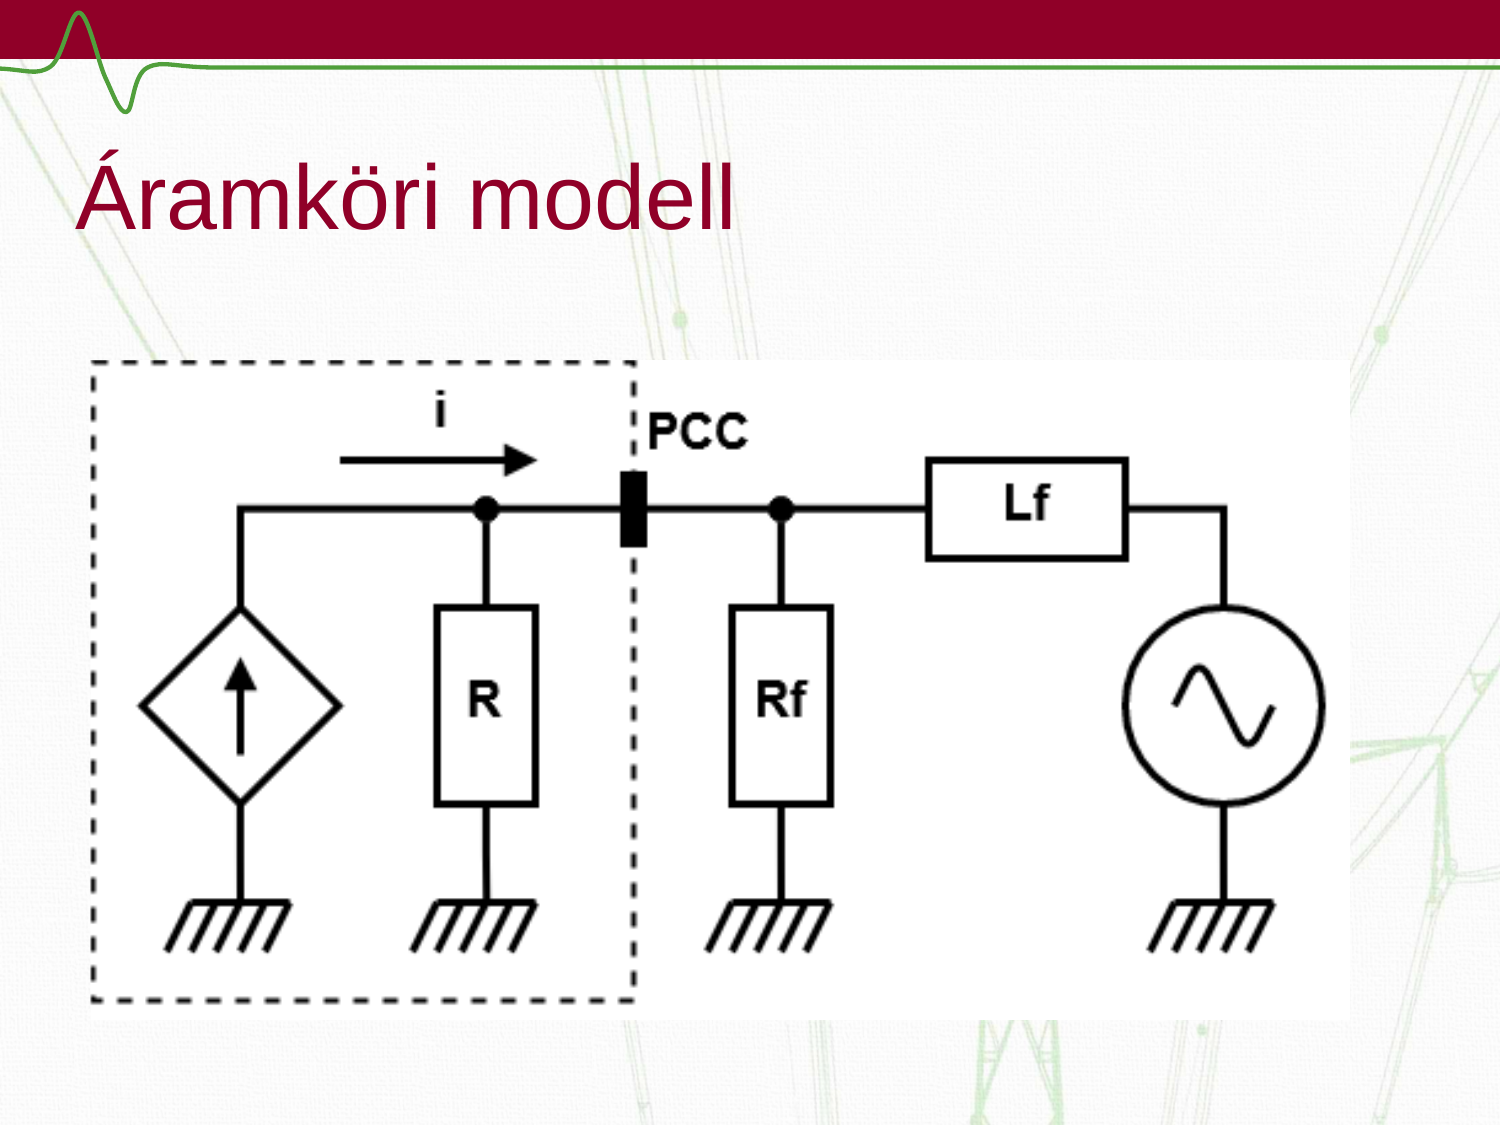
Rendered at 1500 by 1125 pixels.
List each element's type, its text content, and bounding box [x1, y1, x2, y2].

title Áramköri modell [75, 103, 1425, 292]
picture [0, 59, 53, 69]
picture [102, 59, 1500, 103]
picture [0, 59, 1500, 1125]
